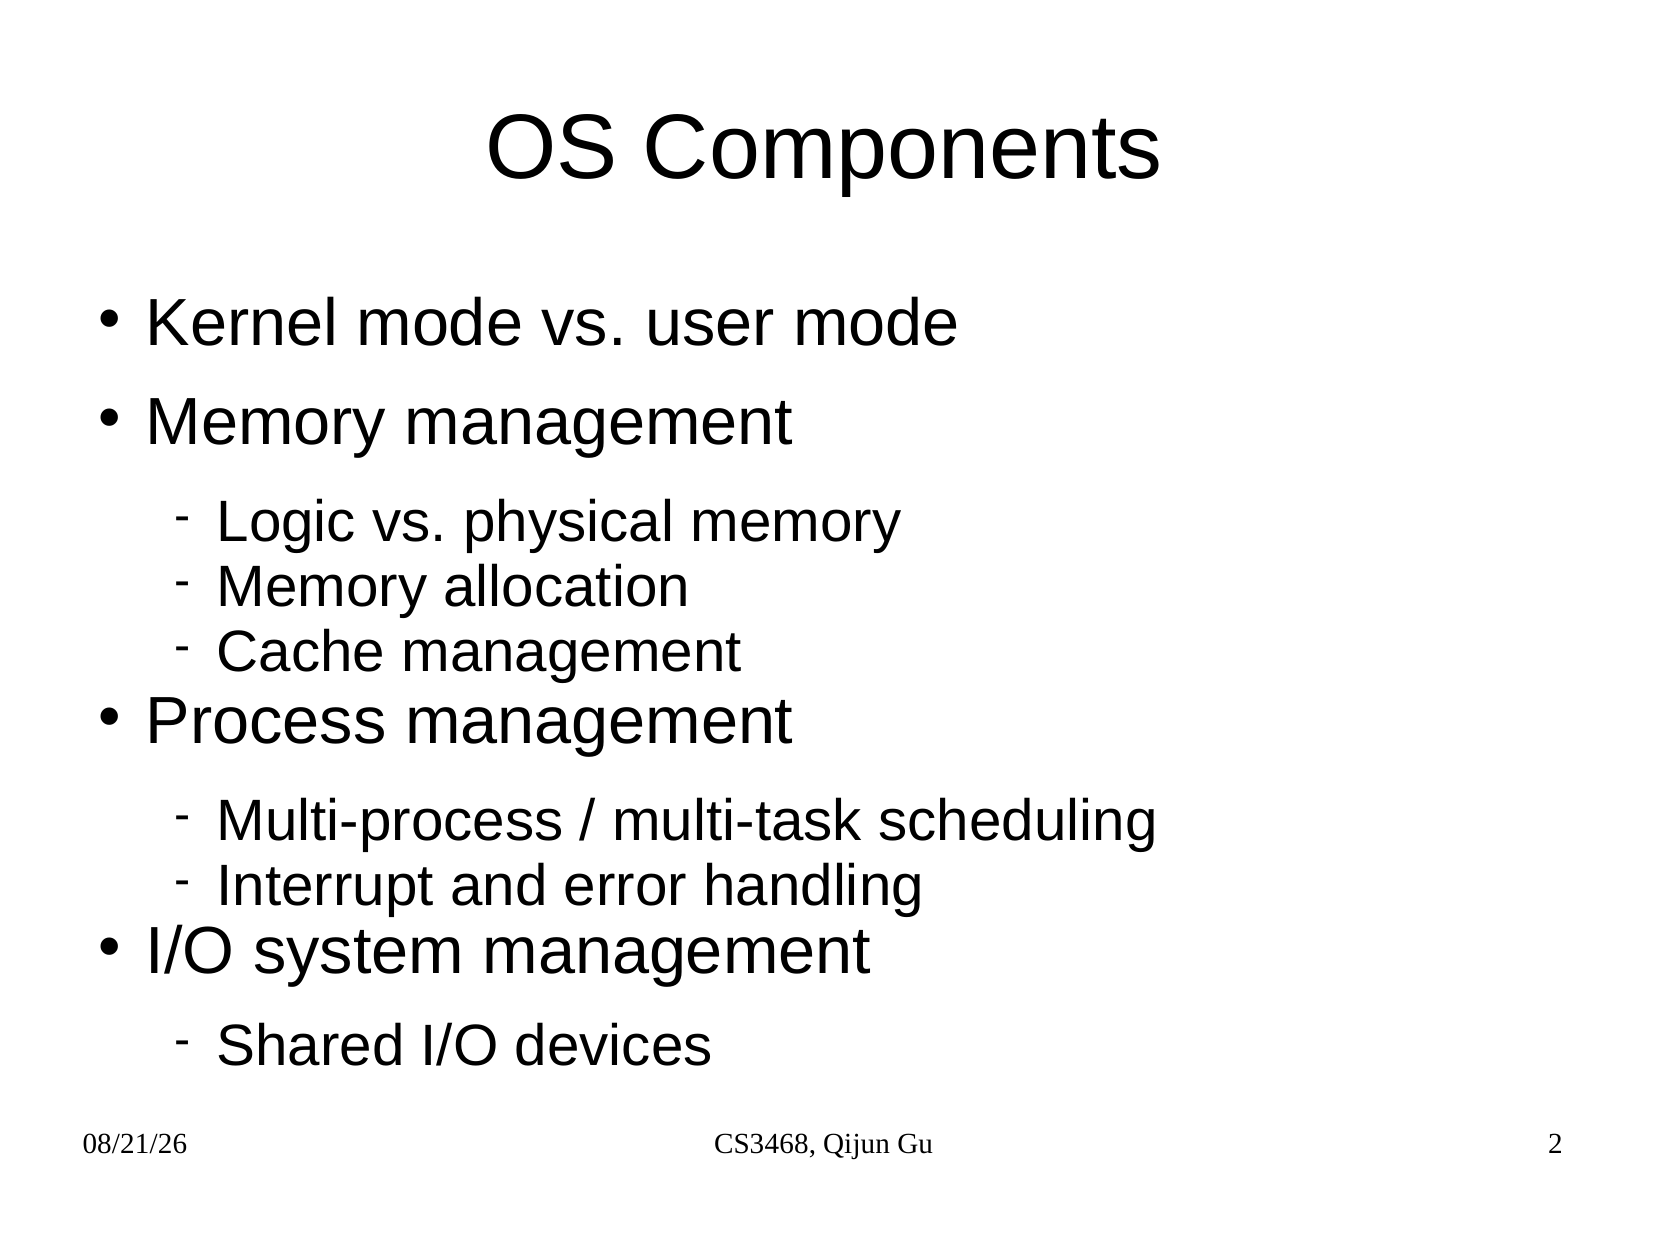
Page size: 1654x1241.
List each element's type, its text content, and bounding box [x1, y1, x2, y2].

list Kernel mode vs. user mode Memory management Logic vs. physical memory Memory allocation Cache management Process management Multi-process / multi-task scheduling Interrupt and error handling I/O system management Shared I/O devices [82, 290, 1566, 1090]
title OS Components [82, 56, 1566, 245]
